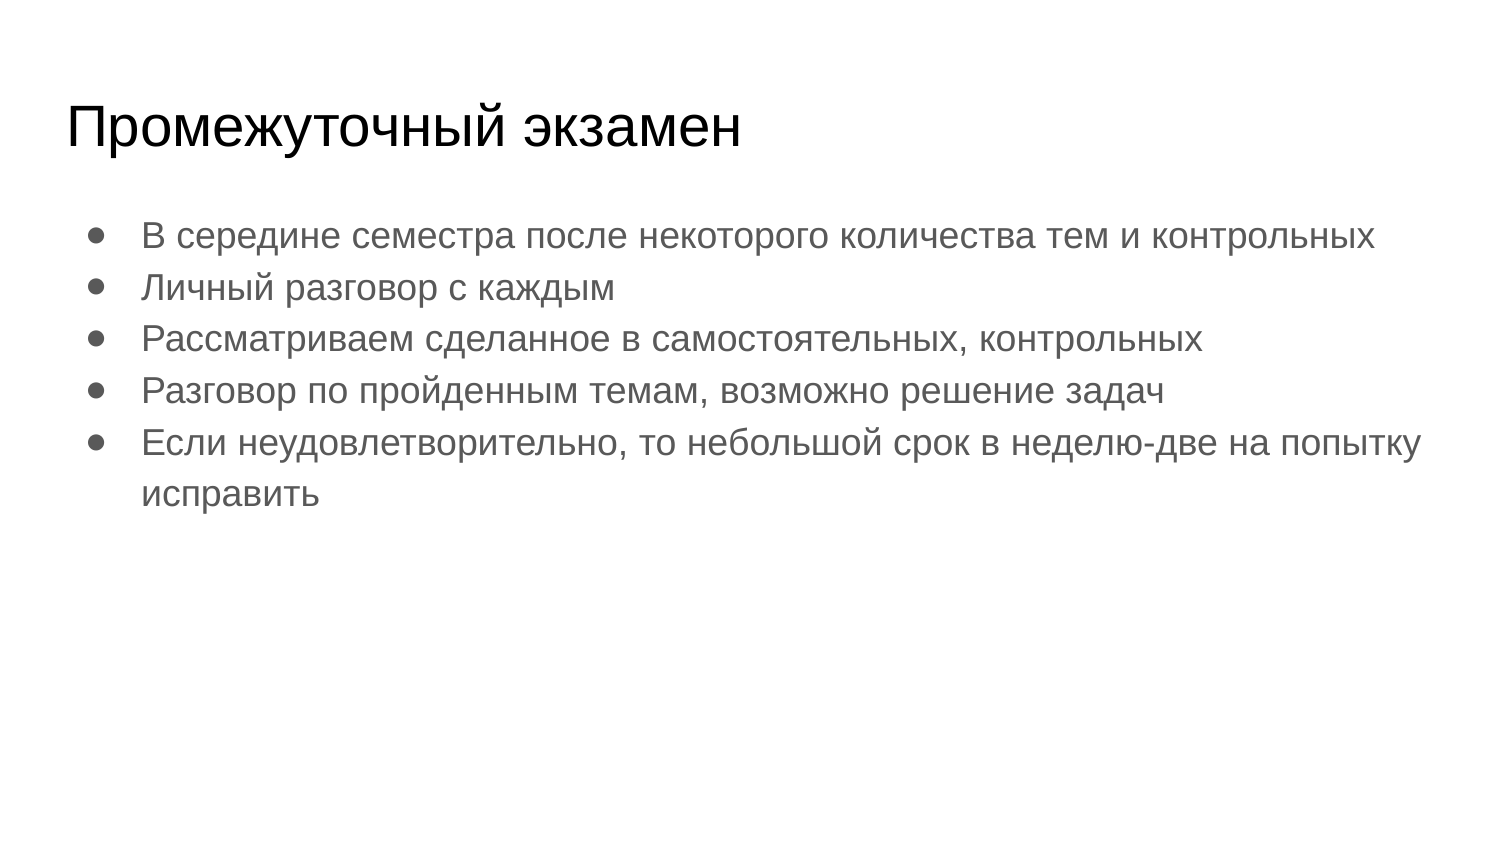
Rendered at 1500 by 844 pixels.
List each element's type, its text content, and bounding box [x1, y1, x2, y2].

title Промежуточный экзамен [51, 72, 1449, 167]
list В середине семестра после некоторого количества тем и контрольных Личный разговор с каждым Рассматриваем сделанное в самостоятельных, контрольных Разговор по пройденным темам, возможно решение задач Если неудовлетворительно, то небольшой срок в неделю-две на попытку исправить [51, 189, 1449, 750]
